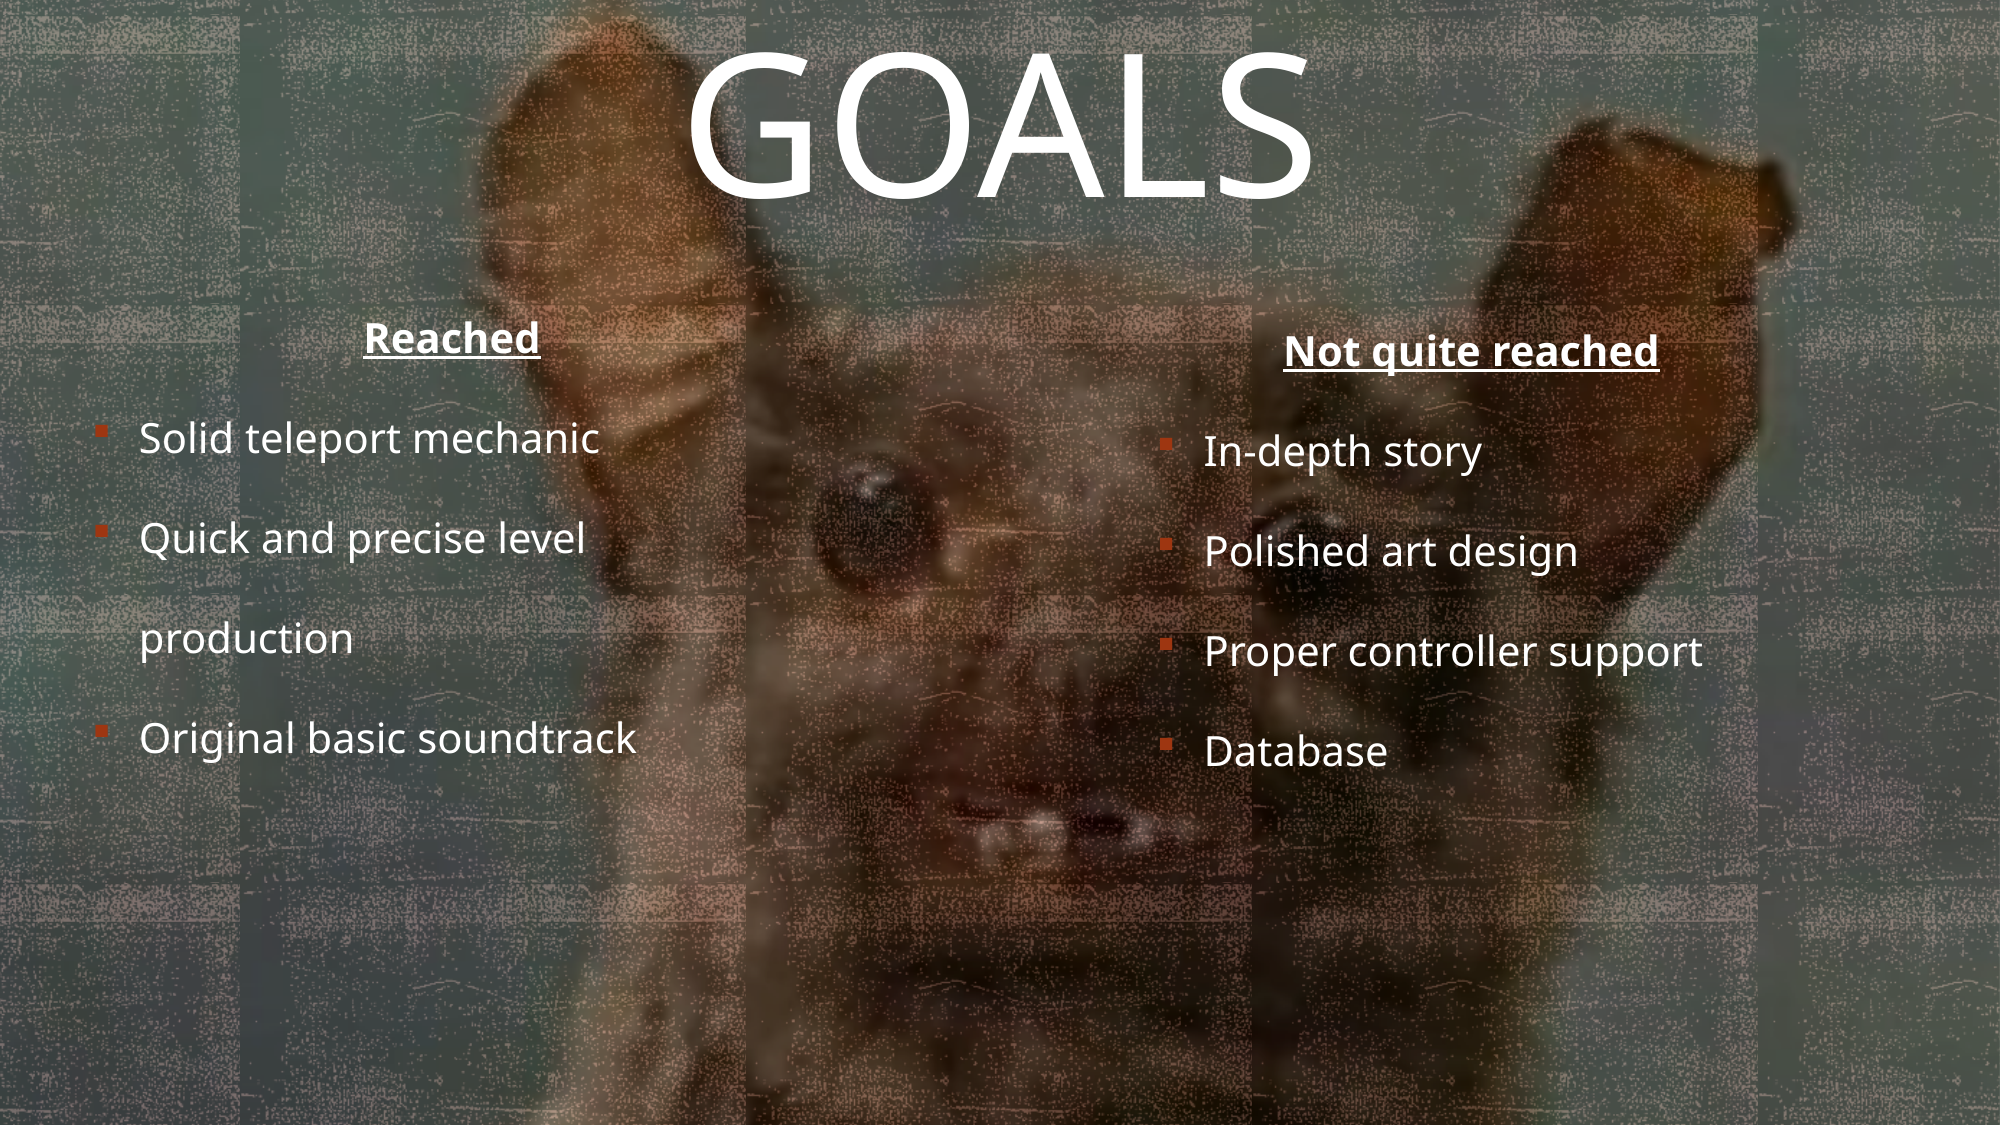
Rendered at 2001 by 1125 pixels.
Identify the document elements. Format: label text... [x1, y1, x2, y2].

text_box [0, 244, 2000, 1125]
title Goals [0, 0, 2000, 244]
text_box Not quite reached In-depth story Polished art design Proper controller support Database [1141, 266, 1802, 882]
text_box Reached Solid teleport mechanic Quick and precise level production Original basic soundtrack [77, 253, 828, 970]
